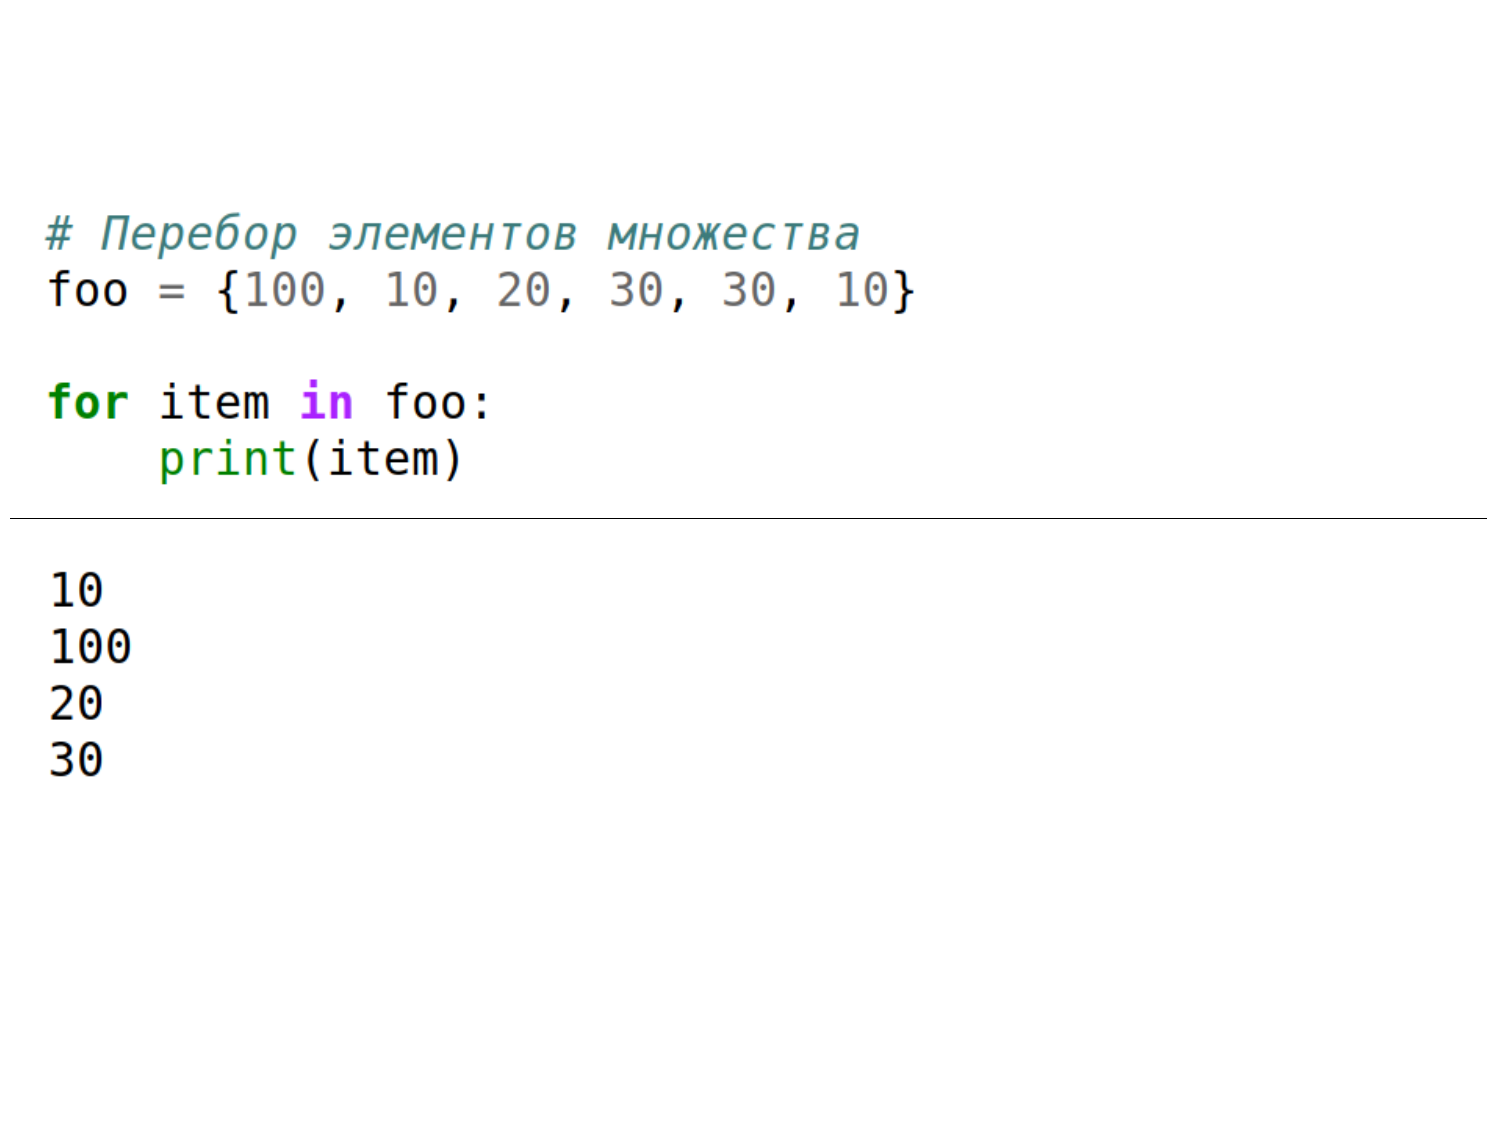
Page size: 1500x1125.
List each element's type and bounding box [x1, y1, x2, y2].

picture [37, 555, 149, 800]
picture [31, 200, 923, 497]
